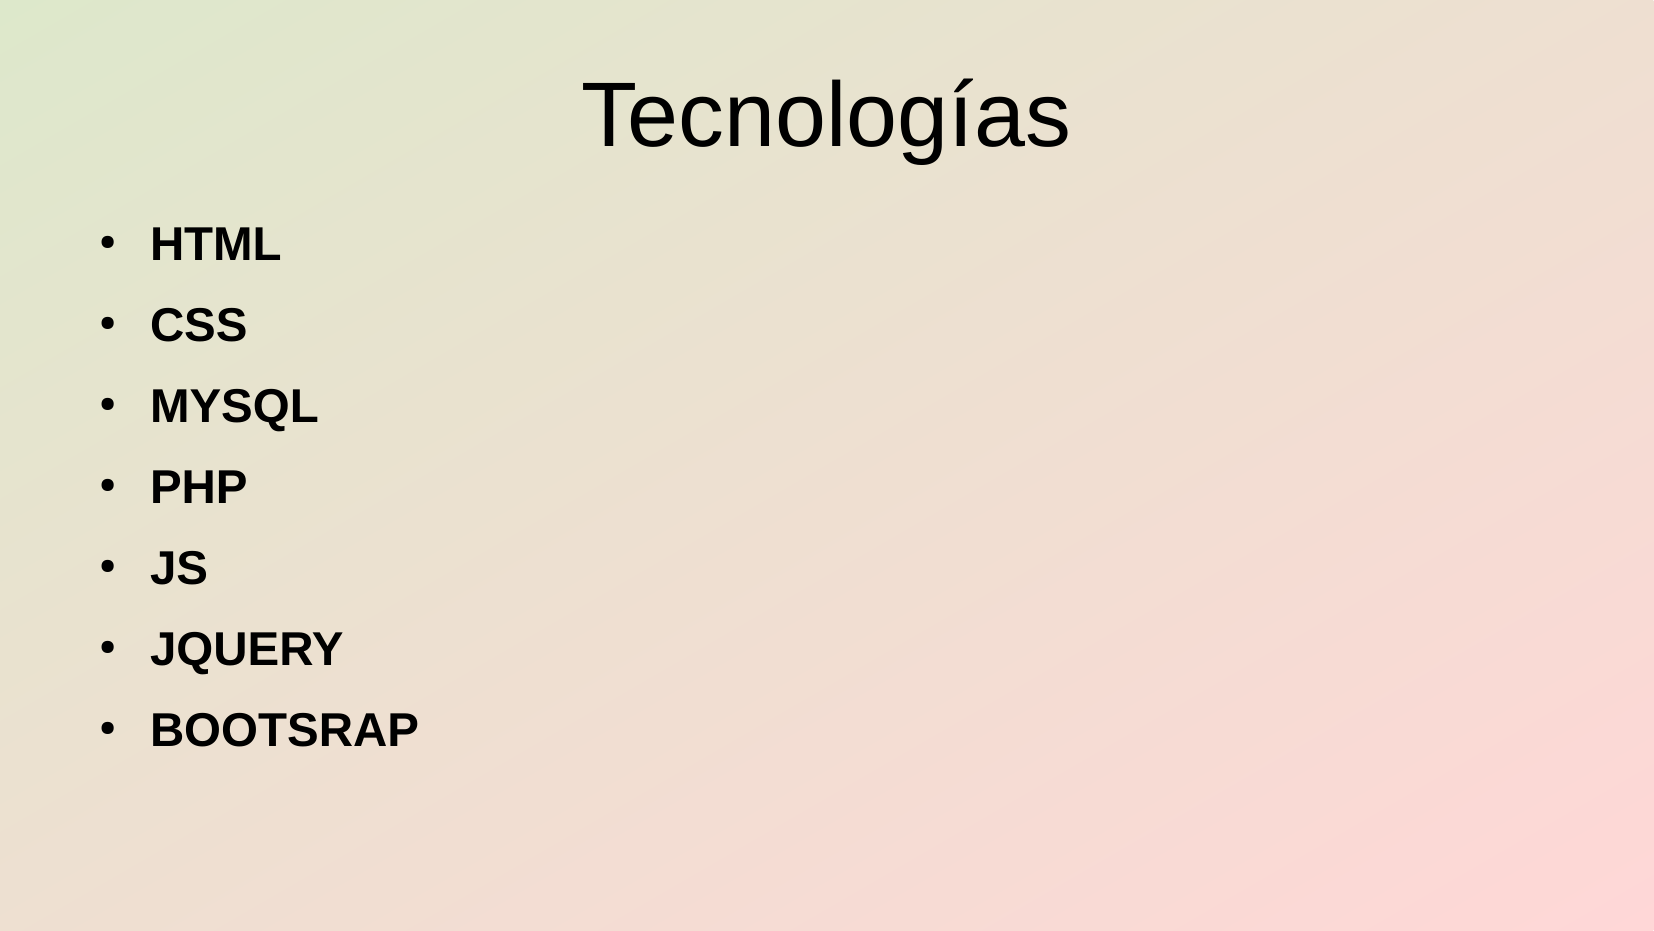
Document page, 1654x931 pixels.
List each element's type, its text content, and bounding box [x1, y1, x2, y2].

title Tecnologías [82, 37, 1571, 193]
list HTML CSS MYSQL PHP JS JQUERY BOOTSRAP [82, 217, 1571, 757]
